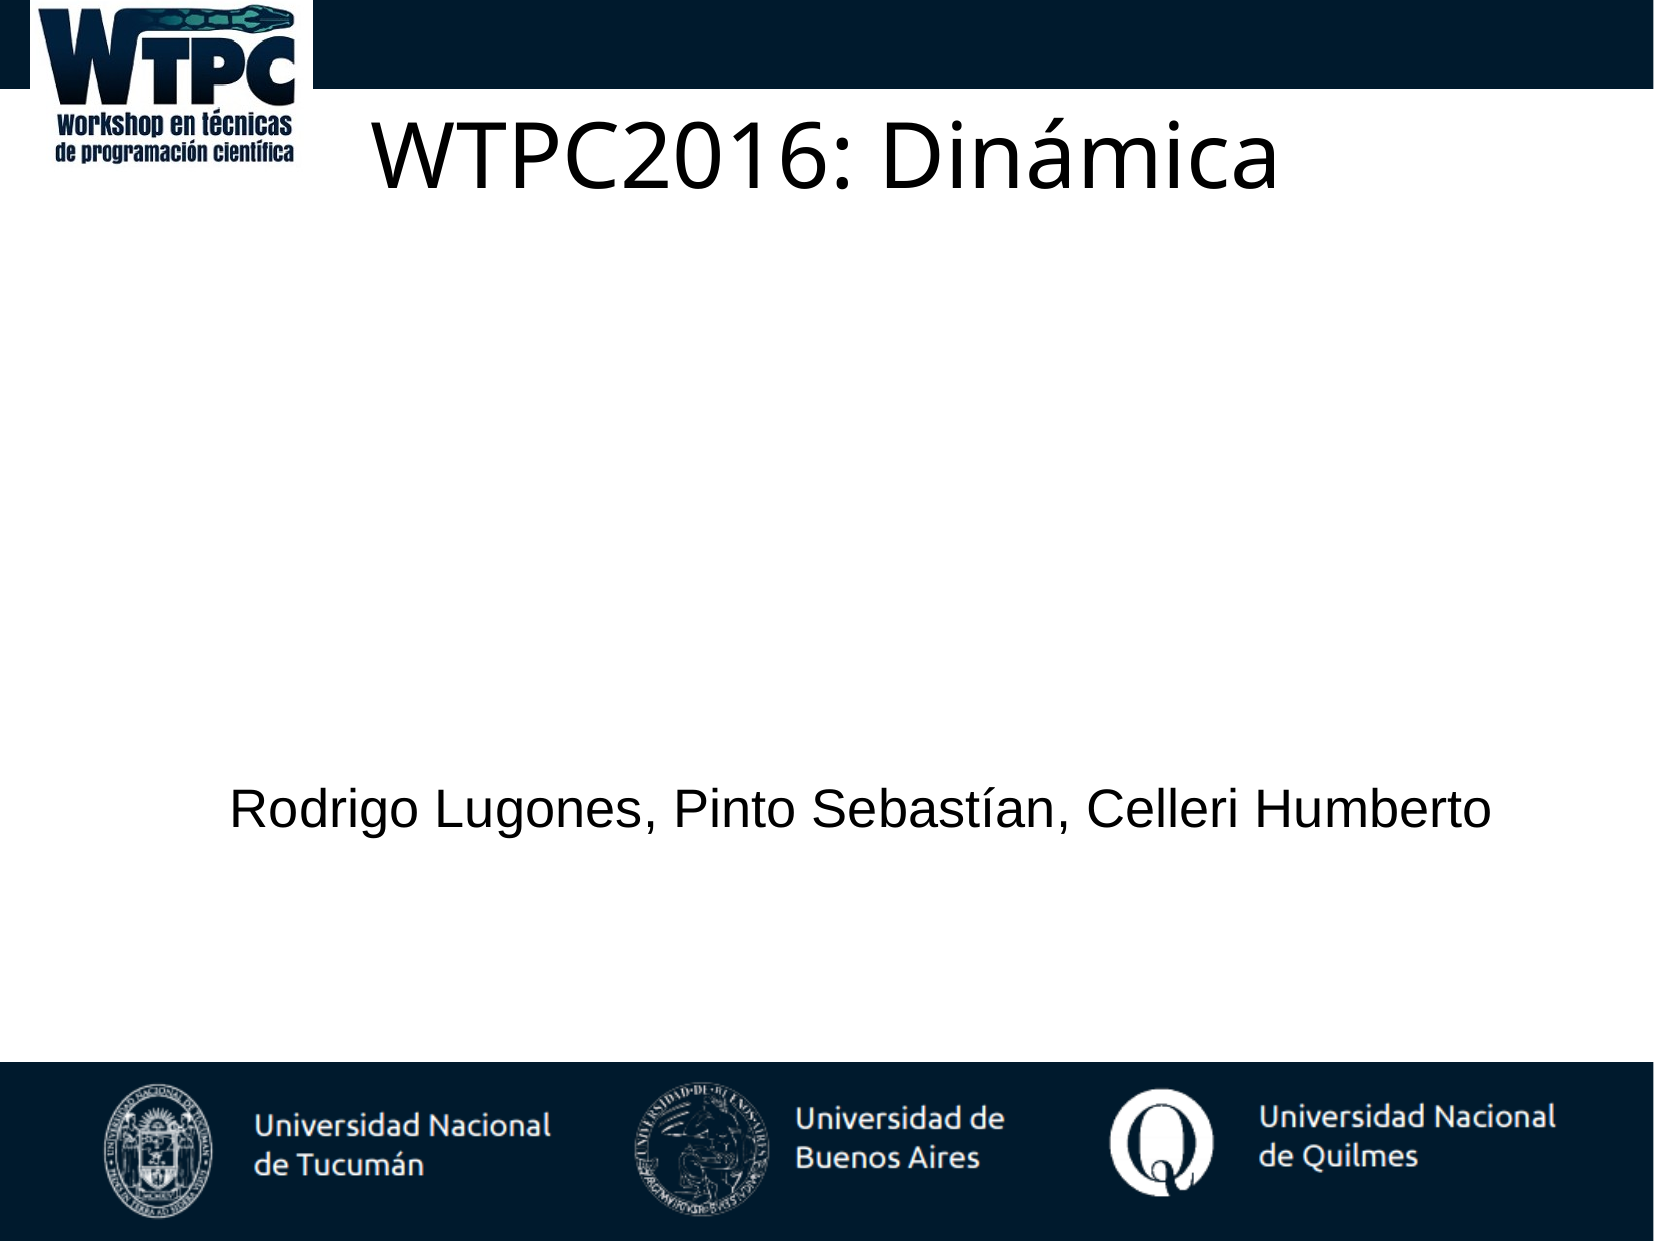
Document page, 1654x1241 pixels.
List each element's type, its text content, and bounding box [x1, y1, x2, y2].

title WTPC2016: Dinámica [82, 49, 1571, 257]
picture [0, 1062, 1654, 1241]
picture [0, 0, 1654, 175]
list Rodrigo Lugones, Pinto Sebastían, Celleri Humberto [82, 778, 1571, 1010]
